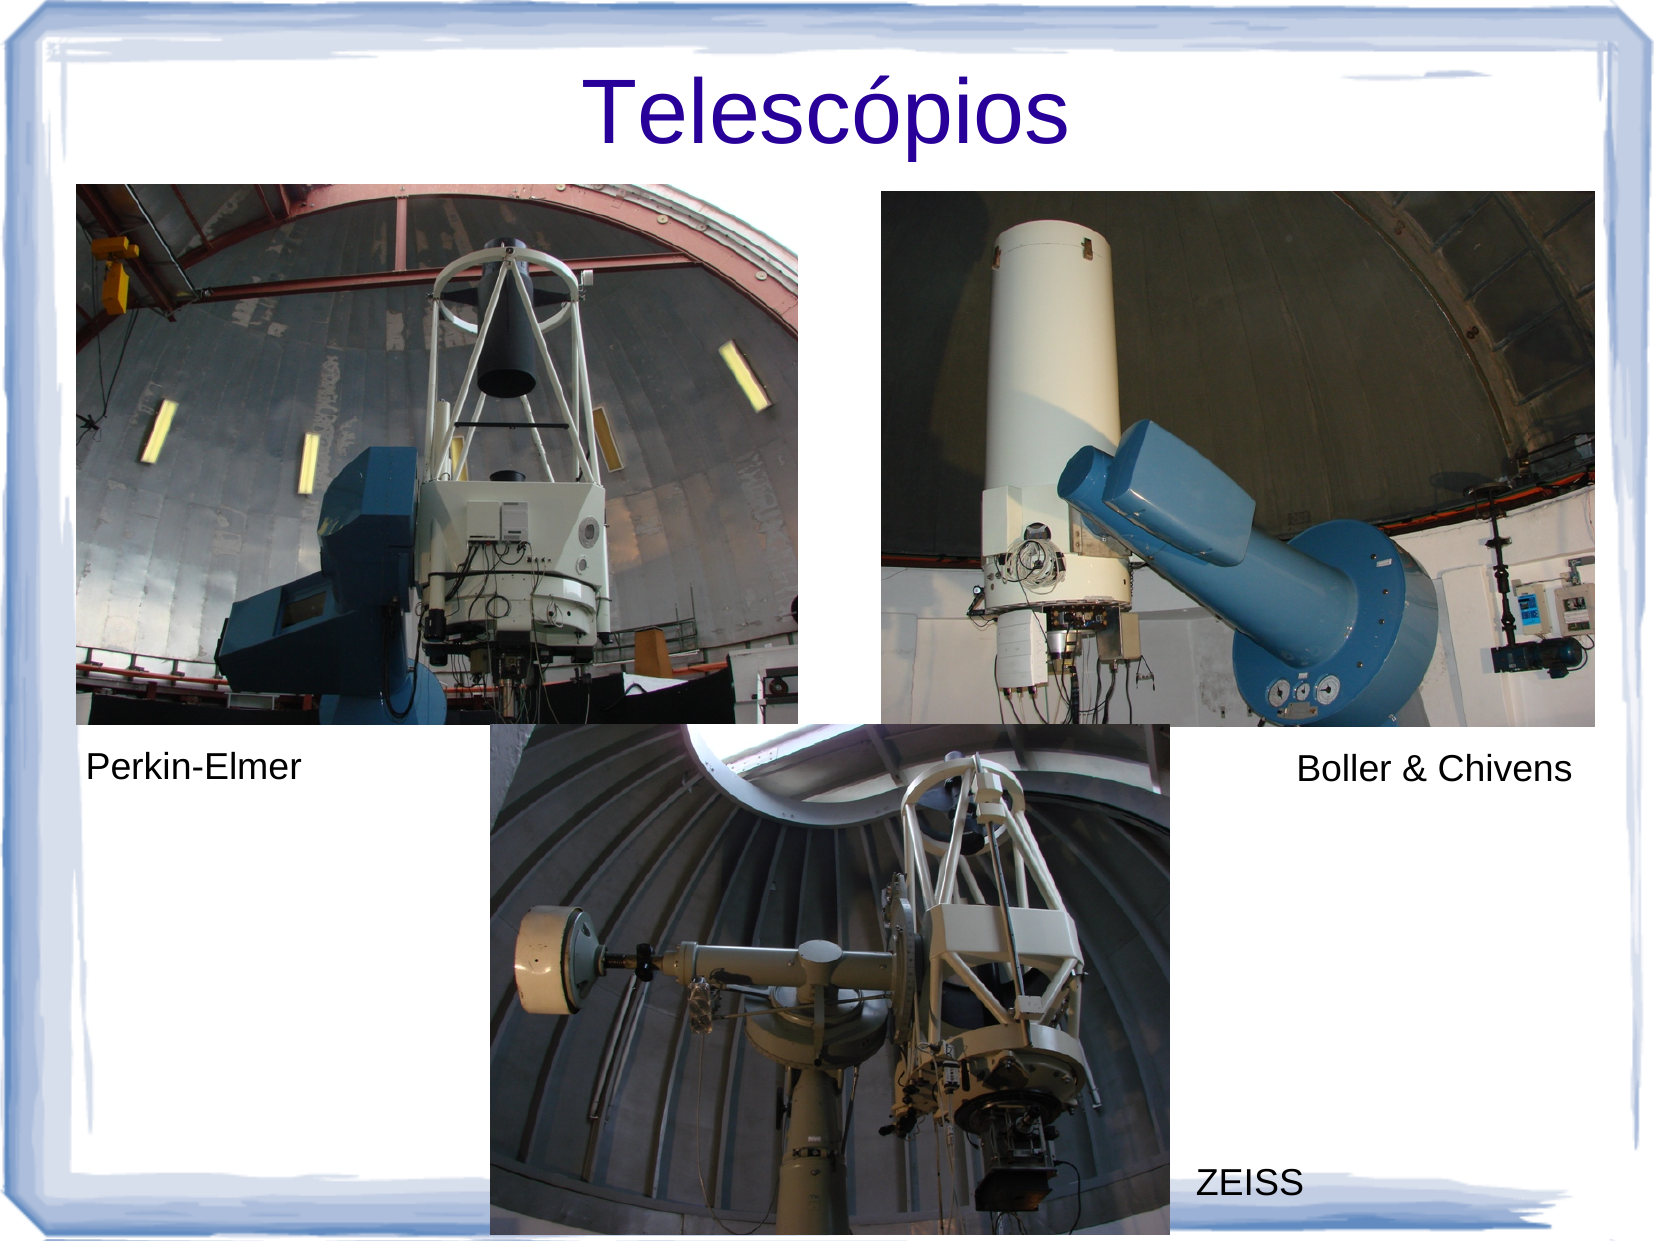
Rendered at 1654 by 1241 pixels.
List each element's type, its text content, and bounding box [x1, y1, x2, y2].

picture [0, 0, 1654, 1241]
text_box Boller & Chivens [1281, 740, 1588, 798]
title Telescópios [82, 8, 1571, 216]
text_box ZEISS [1181, 1153, 1320, 1211]
text_box Perkin-Elmer [70, 738, 317, 796]
